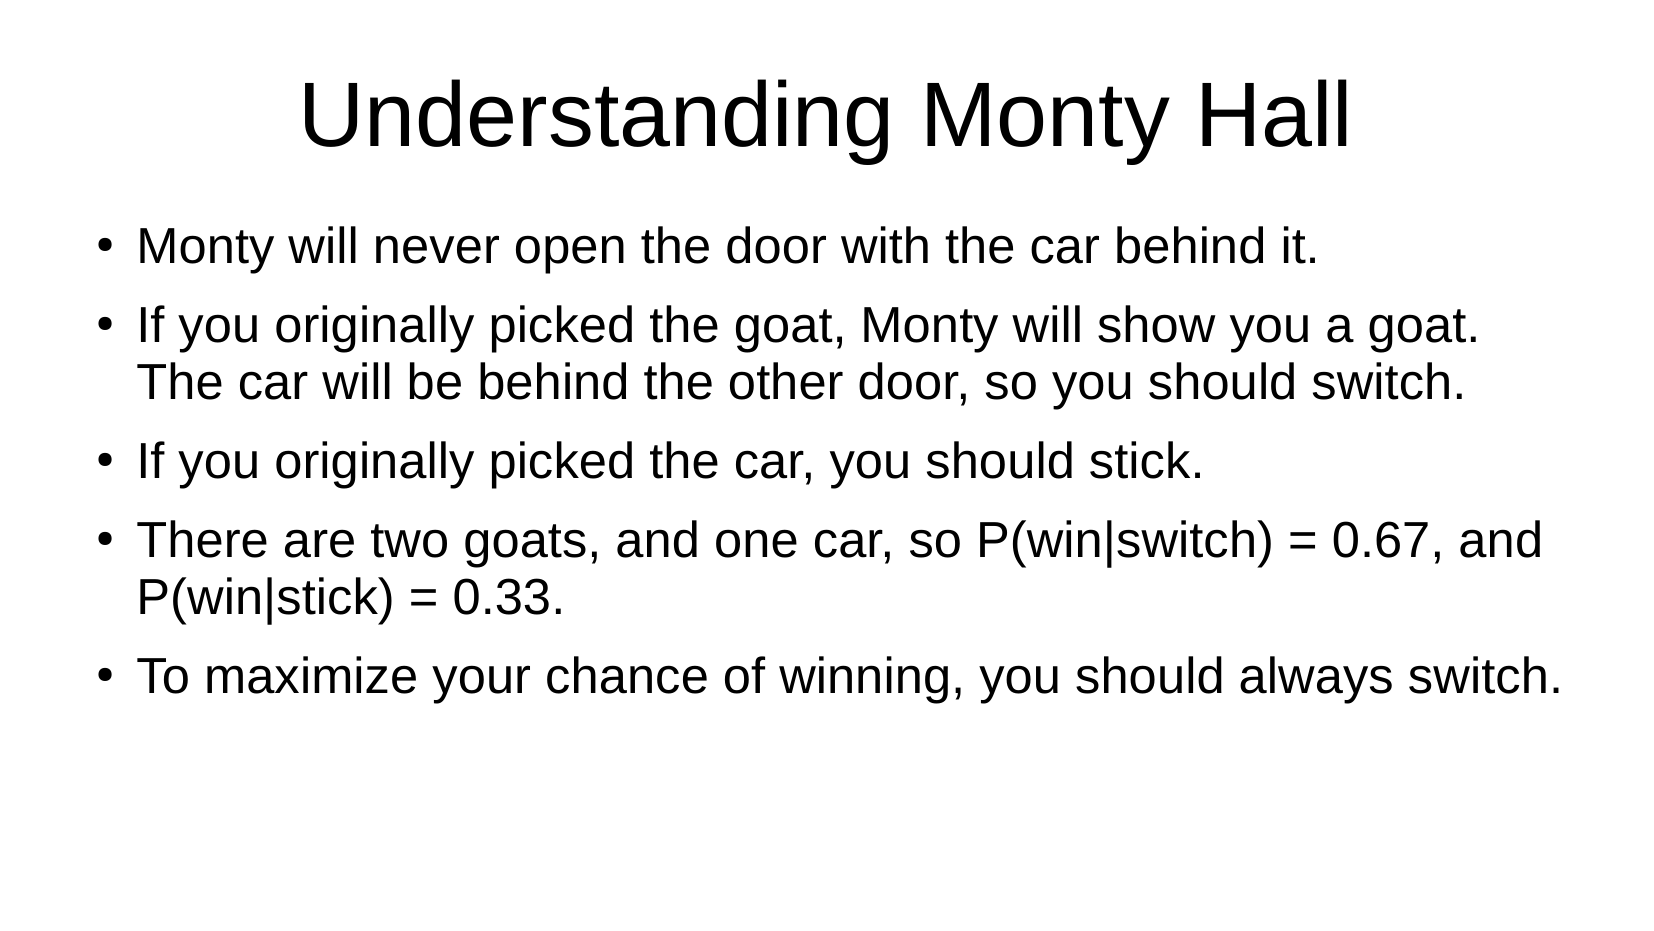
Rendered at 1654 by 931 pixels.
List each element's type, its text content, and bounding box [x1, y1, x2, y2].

list Monty will never open the door with the car behind it. If you originally picked the goat, Monty will show you a goat. The car will be behind the other door, so you should switch. If you originally picked the car, you should stick. There are two goats, and one car, so P(win|switch) = 0.67, and P(win|stick) = 0.33. To maximize your chance of winning, you should always switch. [82, 217, 1571, 758]
title Understanding Monty Hall [82, 37, 1571, 193]
